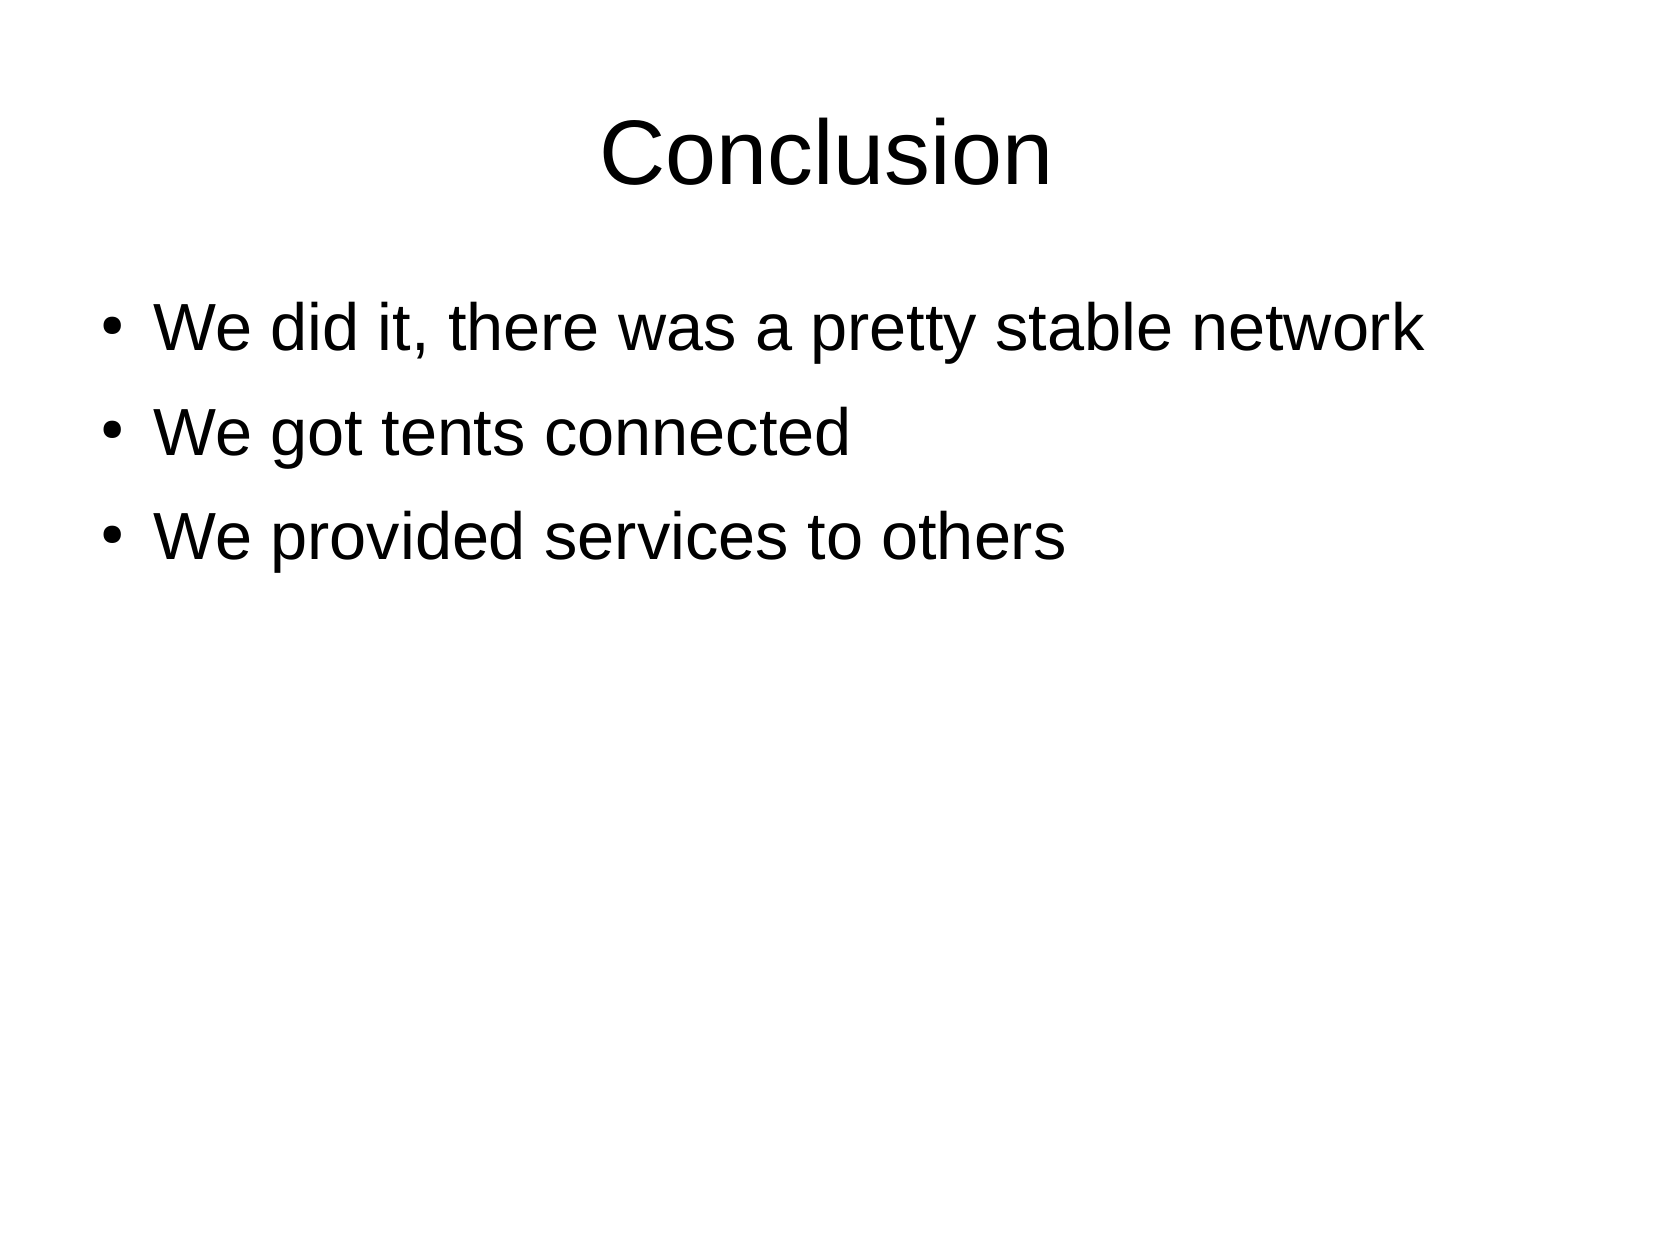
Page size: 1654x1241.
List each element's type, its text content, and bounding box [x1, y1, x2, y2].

list We did it, there was a pretty stable network We got tents connected We provided services to others [82, 290, 1571, 1010]
title Conclusion [82, 49, 1571, 257]
